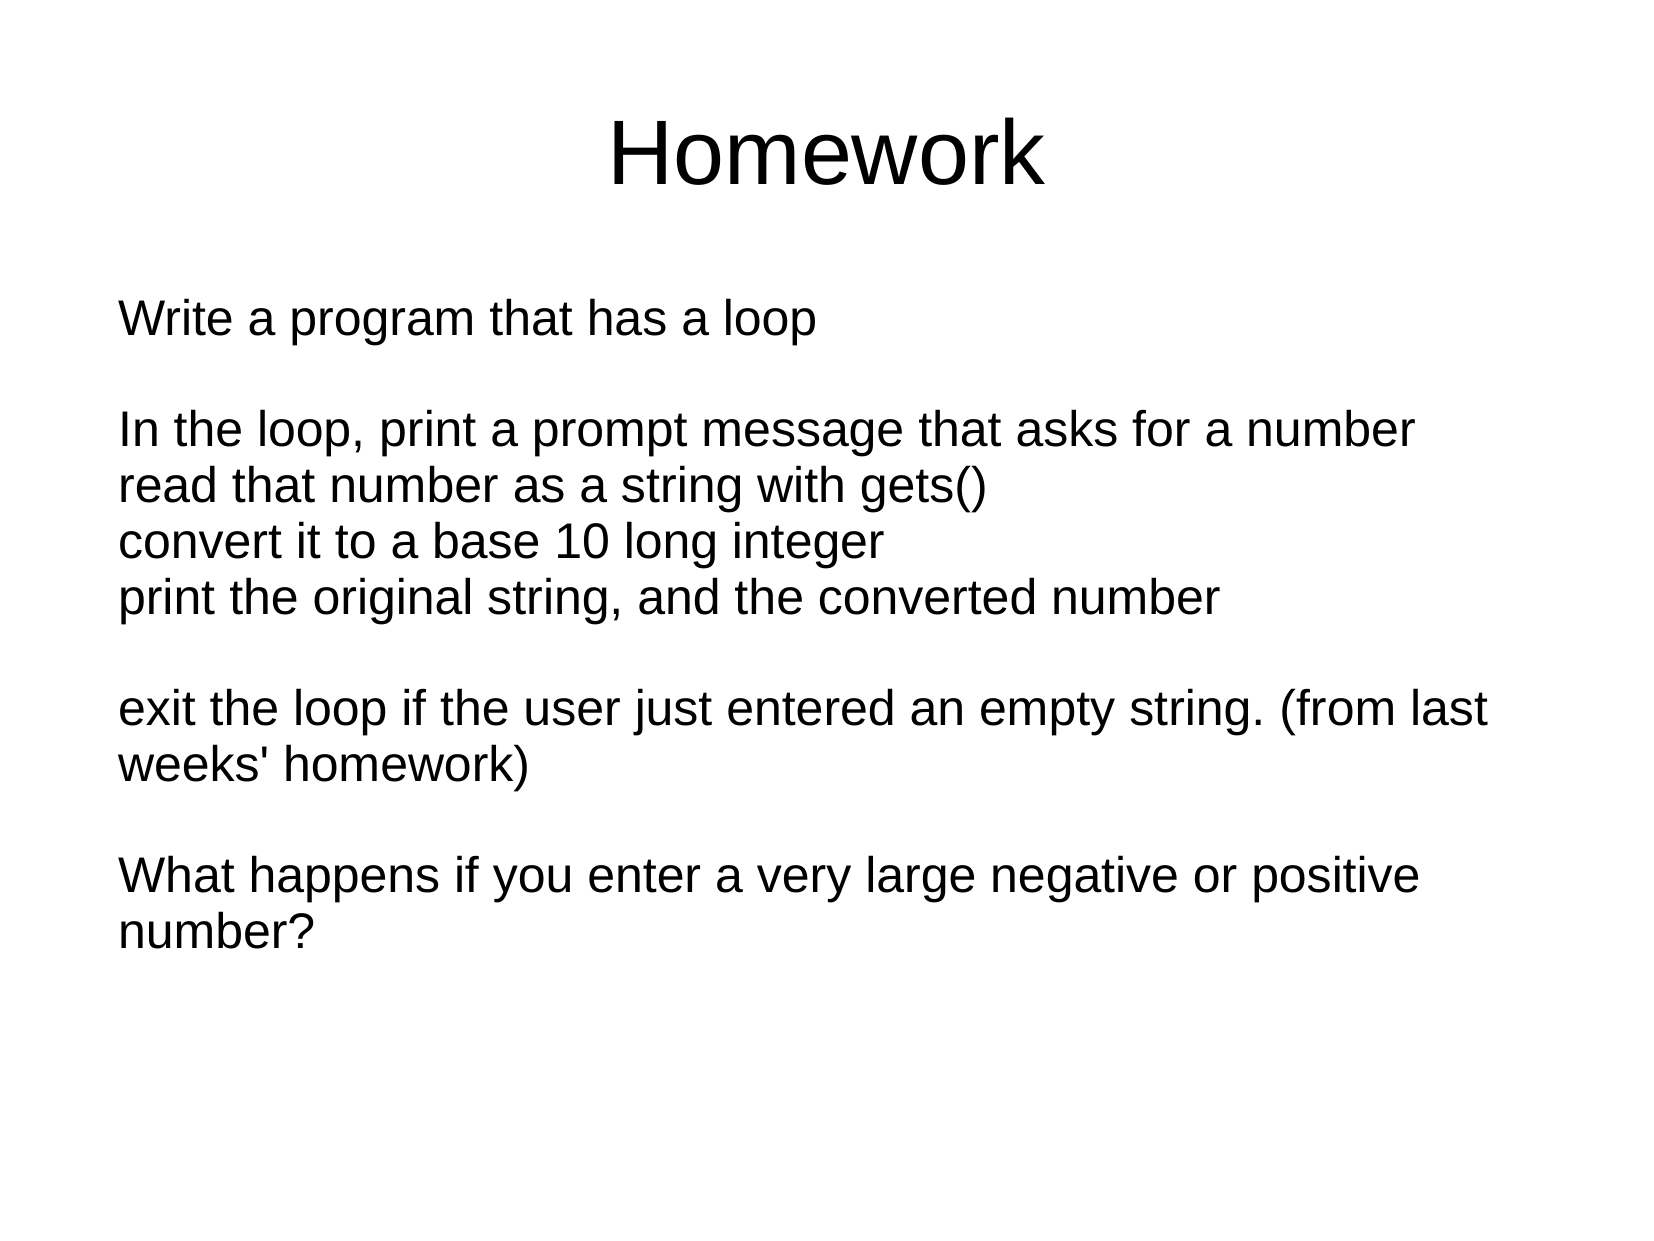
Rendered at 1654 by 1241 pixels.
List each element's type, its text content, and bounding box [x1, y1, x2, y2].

title Homework [82, 49, 1571, 257]
subtitle Write a program that has a loop In the loop, print a prompt message that asks for a number read that number as a string with gets() convert it to a base 10 long integer print the original string, and the converted number exit the loop if the user just entered an empty string. (from last weeks' homework) What happens if you enter a very large negative or positive number? [118, 290, 1538, 1158]
